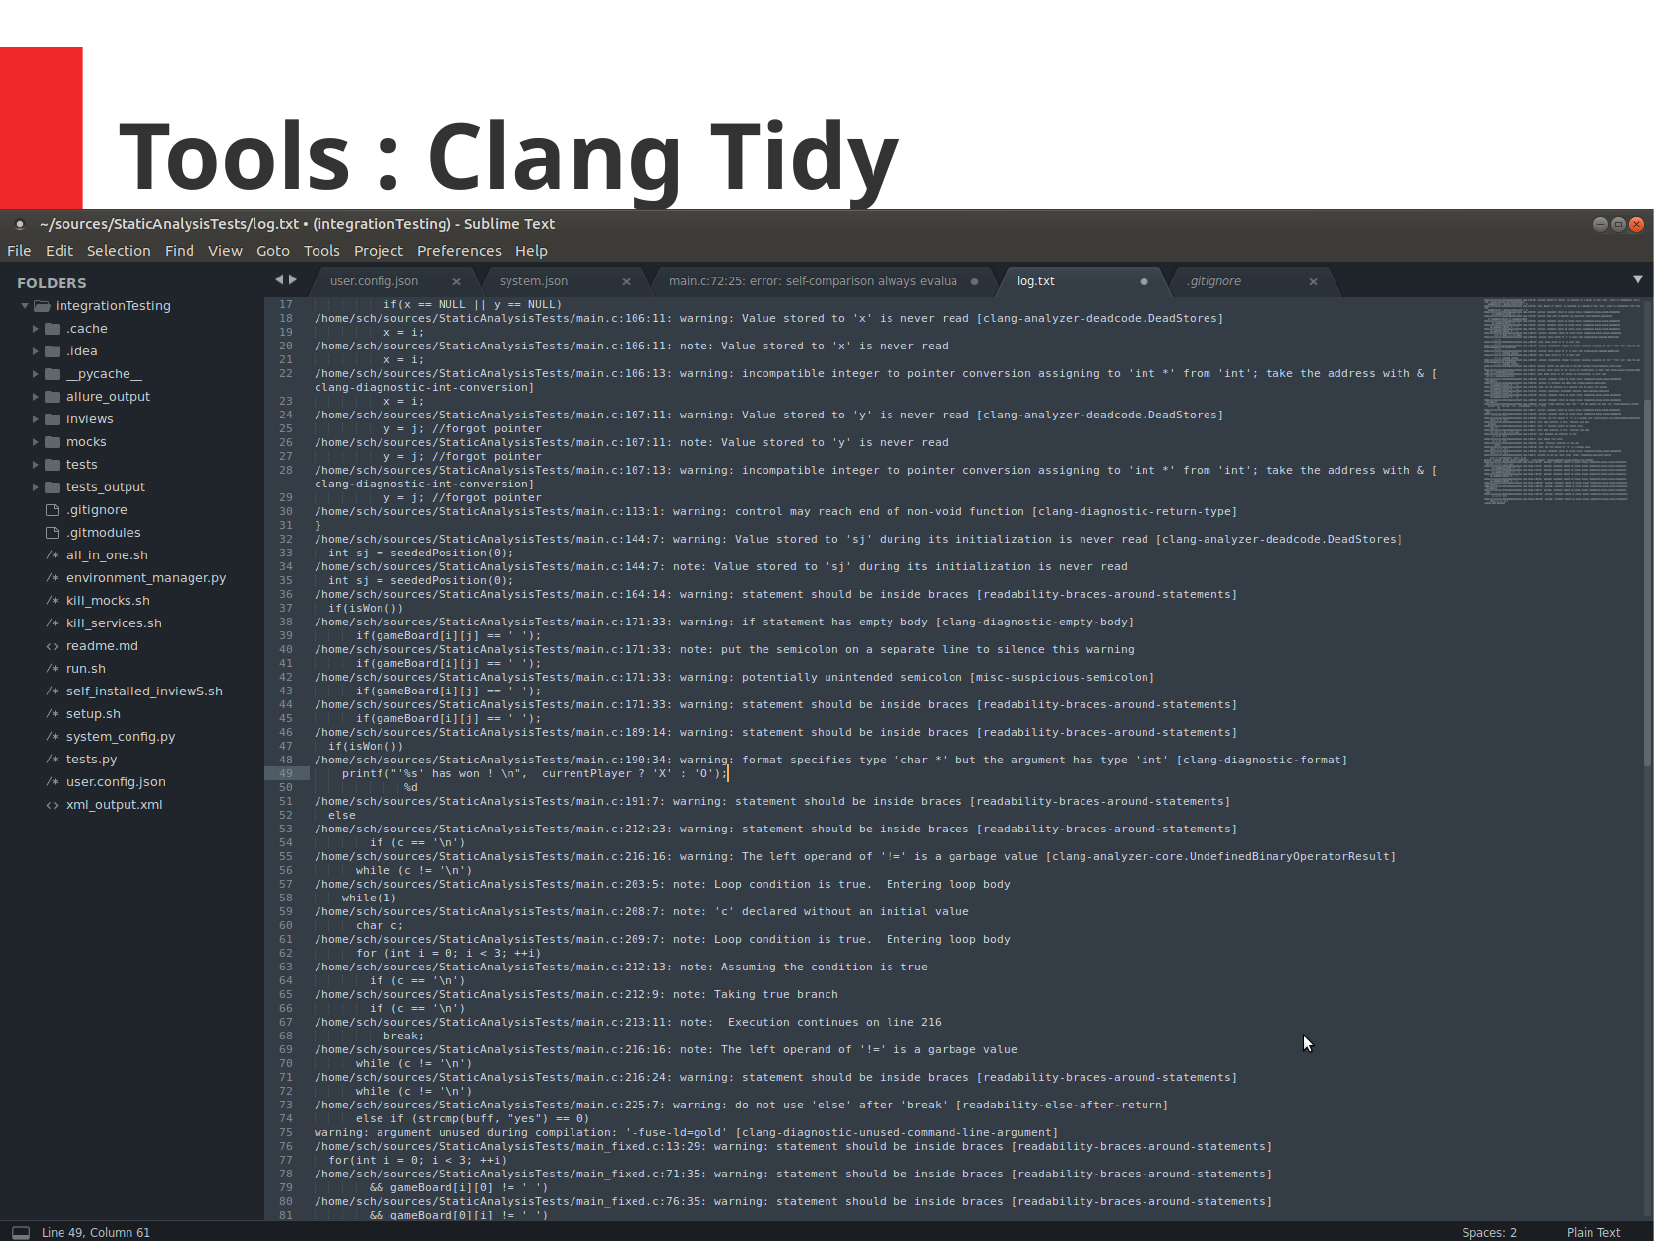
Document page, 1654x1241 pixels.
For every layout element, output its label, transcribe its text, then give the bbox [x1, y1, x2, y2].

picture [0, 210, 1654, 1241]
title Tools : Clang Tidy [118, 49, 1571, 209]
